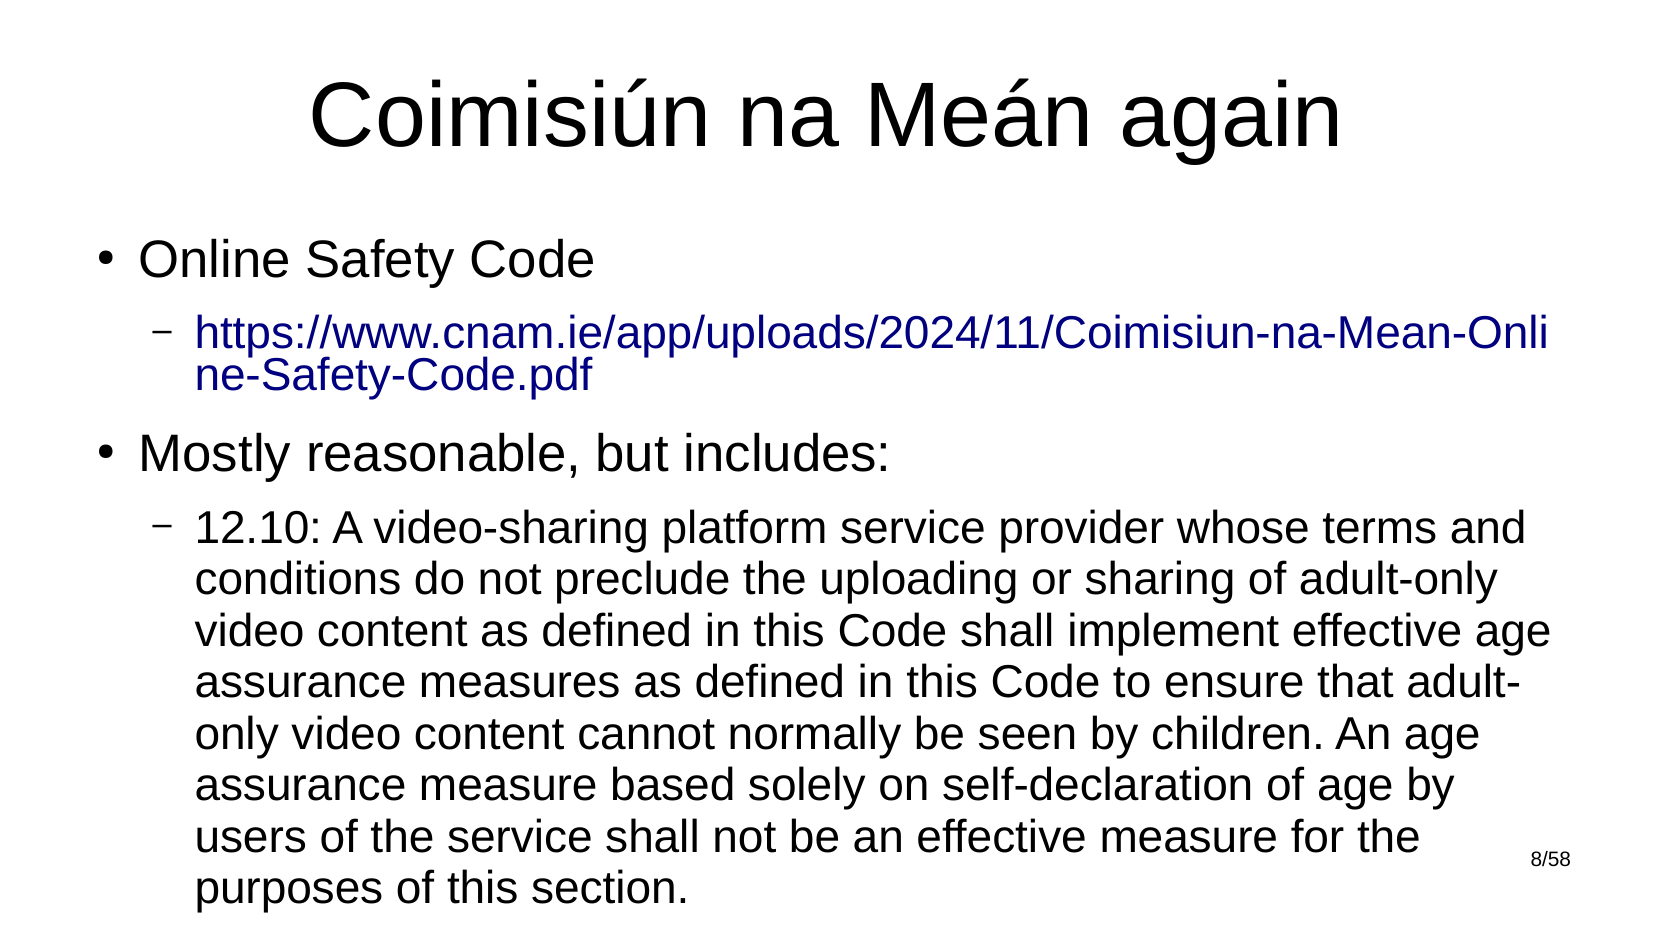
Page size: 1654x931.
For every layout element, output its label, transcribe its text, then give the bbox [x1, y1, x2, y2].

title Coimisiún na Meán again [82, 37, 1571, 193]
list Online Safety Code https://www.cnam.ie/app/uploads/2024/11/Coimisiun-na-Mean-Online-Safety-Code.pdf Mostly reasonable, but includes: 12.10: A video-sharing platform service provider whose terms and conditions do not preclude the uploading or sharing of adult-only video content as defined in this Code shall implement effective age assurance measures as defined in this Code to ensure that adult-only video content cannot normally be seen by children. An age assurance measure based solely on self-declaration of age by users of the service shall not be an effective measure for the purposes of this section. [82, 229, 1571, 875]
